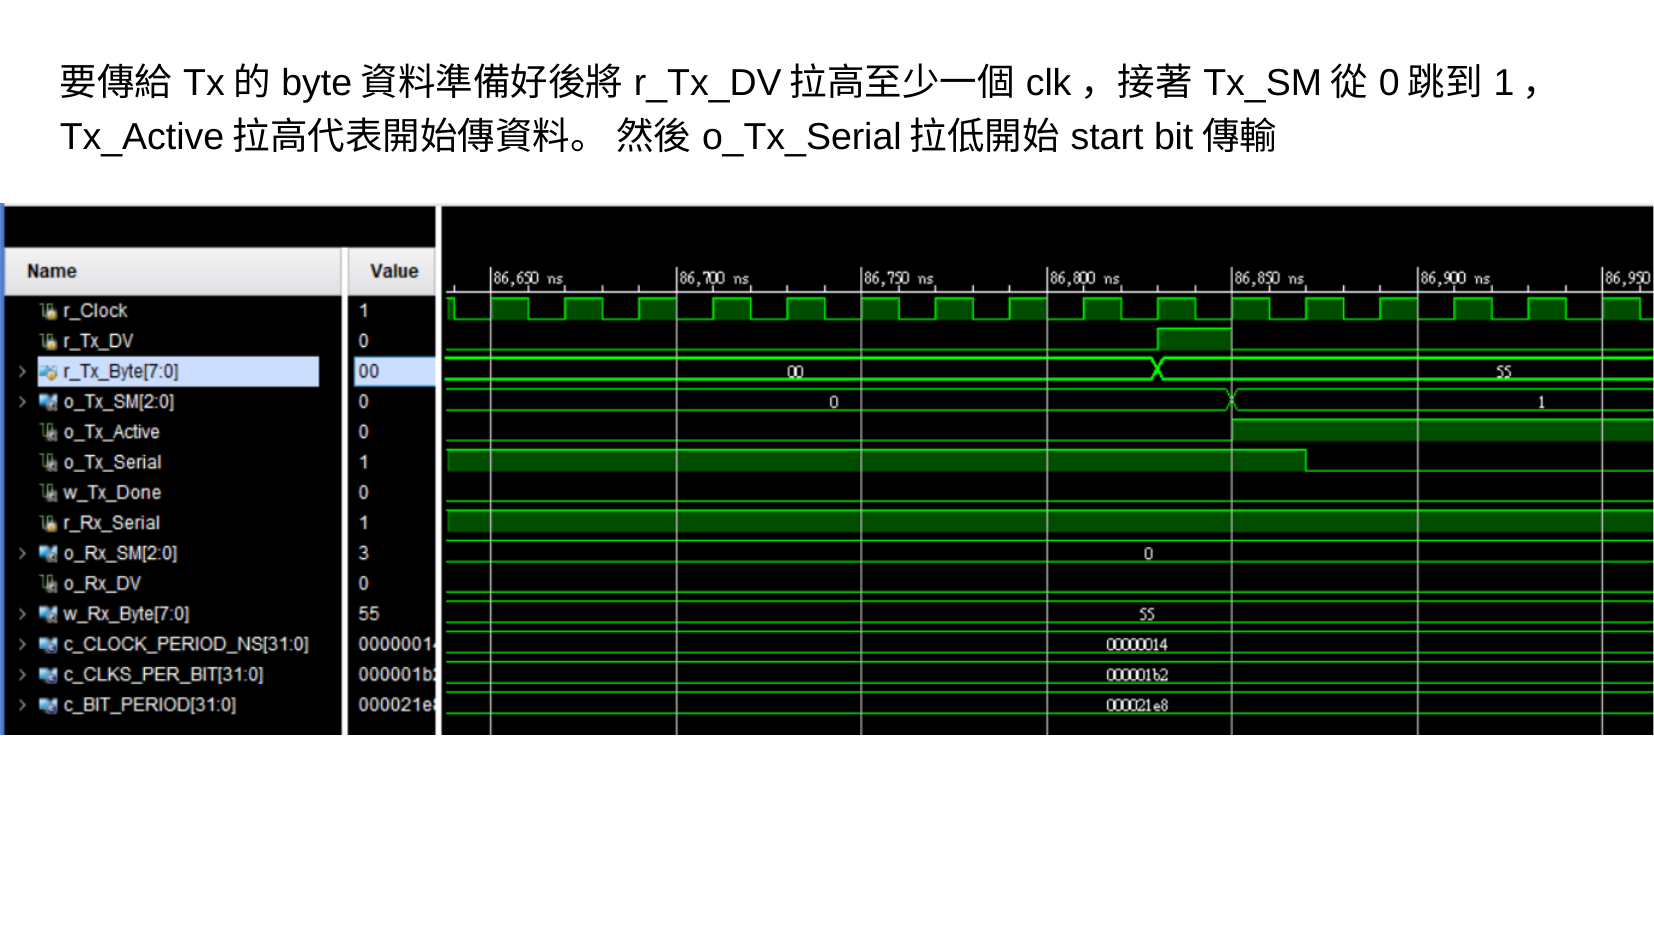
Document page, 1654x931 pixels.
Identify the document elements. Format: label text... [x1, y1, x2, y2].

text_box 要傳給Tx的byte資料準備好後將r_Tx_DV拉高至少一個clk，接著Tx_SM從0跳到1， Tx_Active拉高代表開始傳資料。 然後o_Tx_Serial拉低開始start bit傳輸 [45, 44, 1569, 159]
picture [0, 203, 1654, 736]
